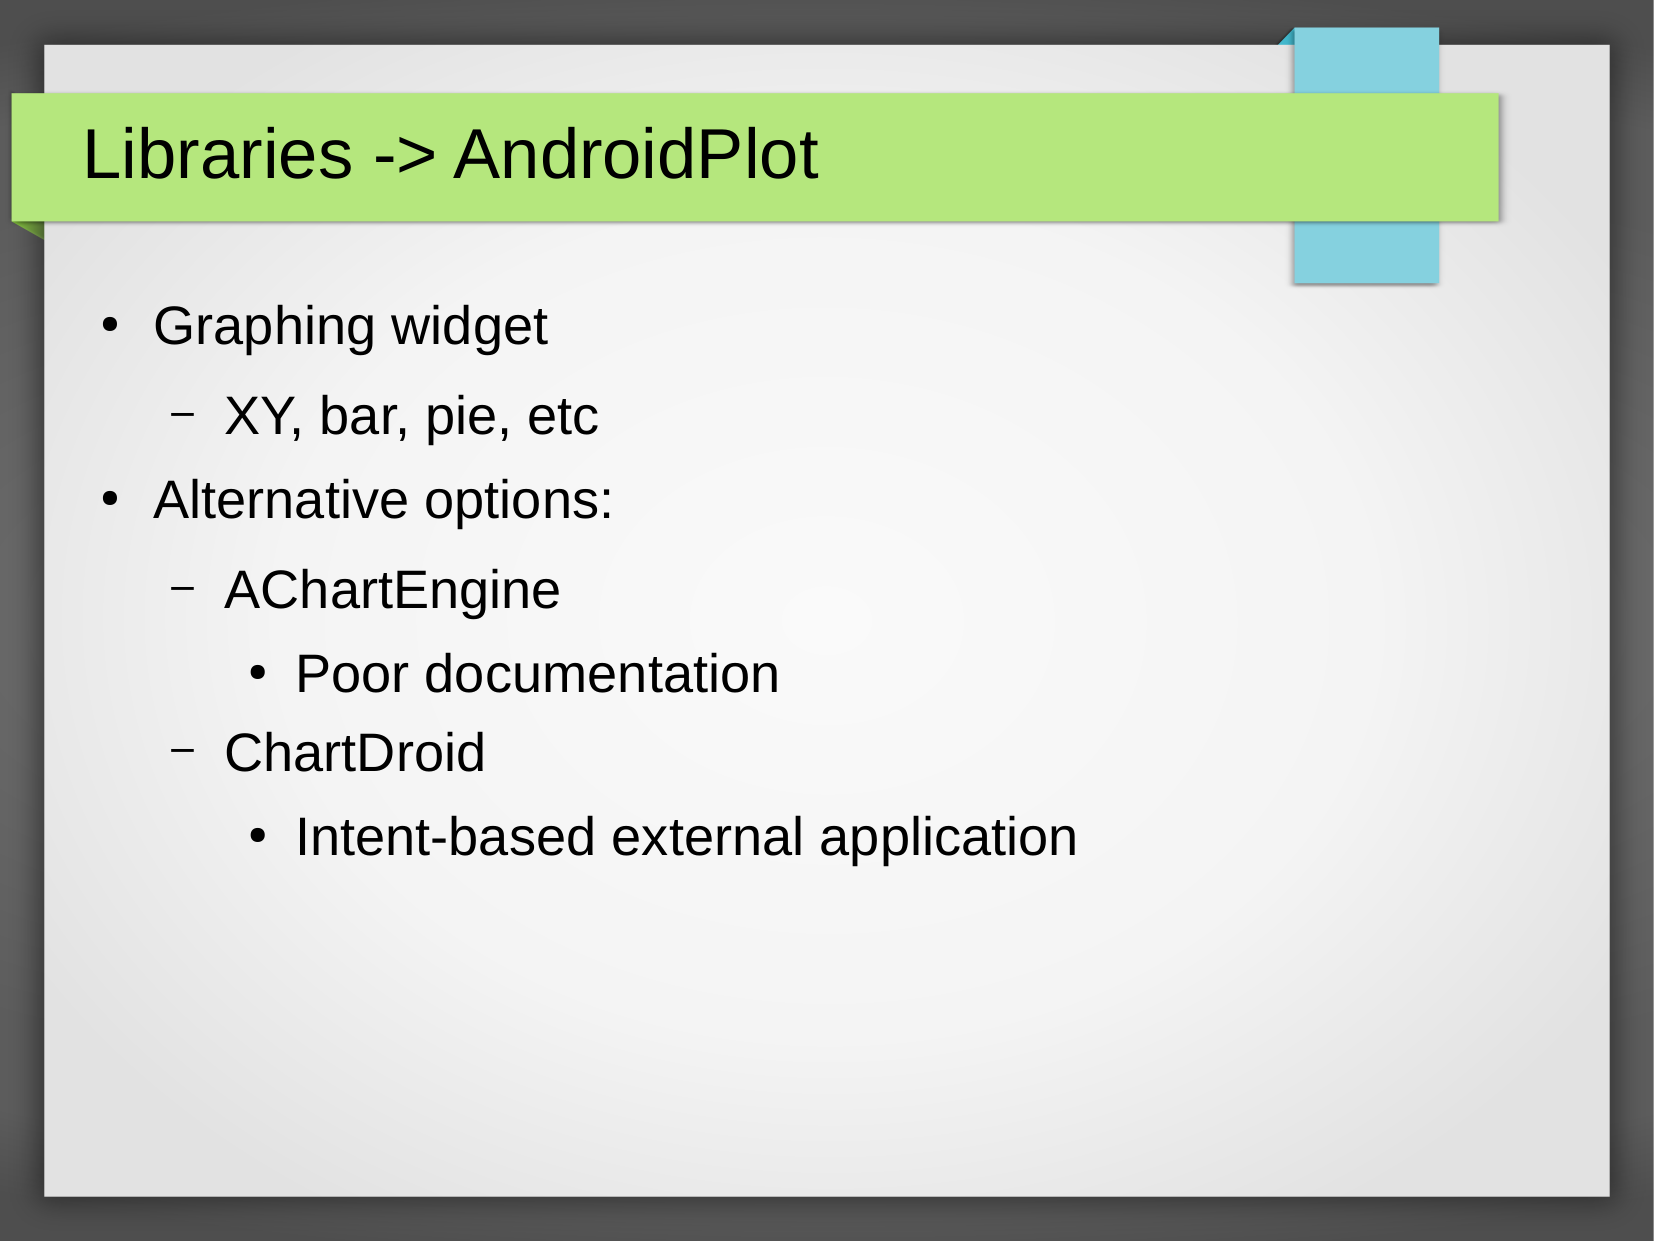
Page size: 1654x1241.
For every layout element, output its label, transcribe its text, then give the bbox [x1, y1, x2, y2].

title Libraries -> AndroidPlot [82, 94, 1264, 213]
picture [0, 0, 1654, 1241]
list Graphing widget XY, bar, pie, etc Alternative options: AChartEngine Poor documentation ChartDroid Intent-based external application [82, 295, 1571, 1015]
